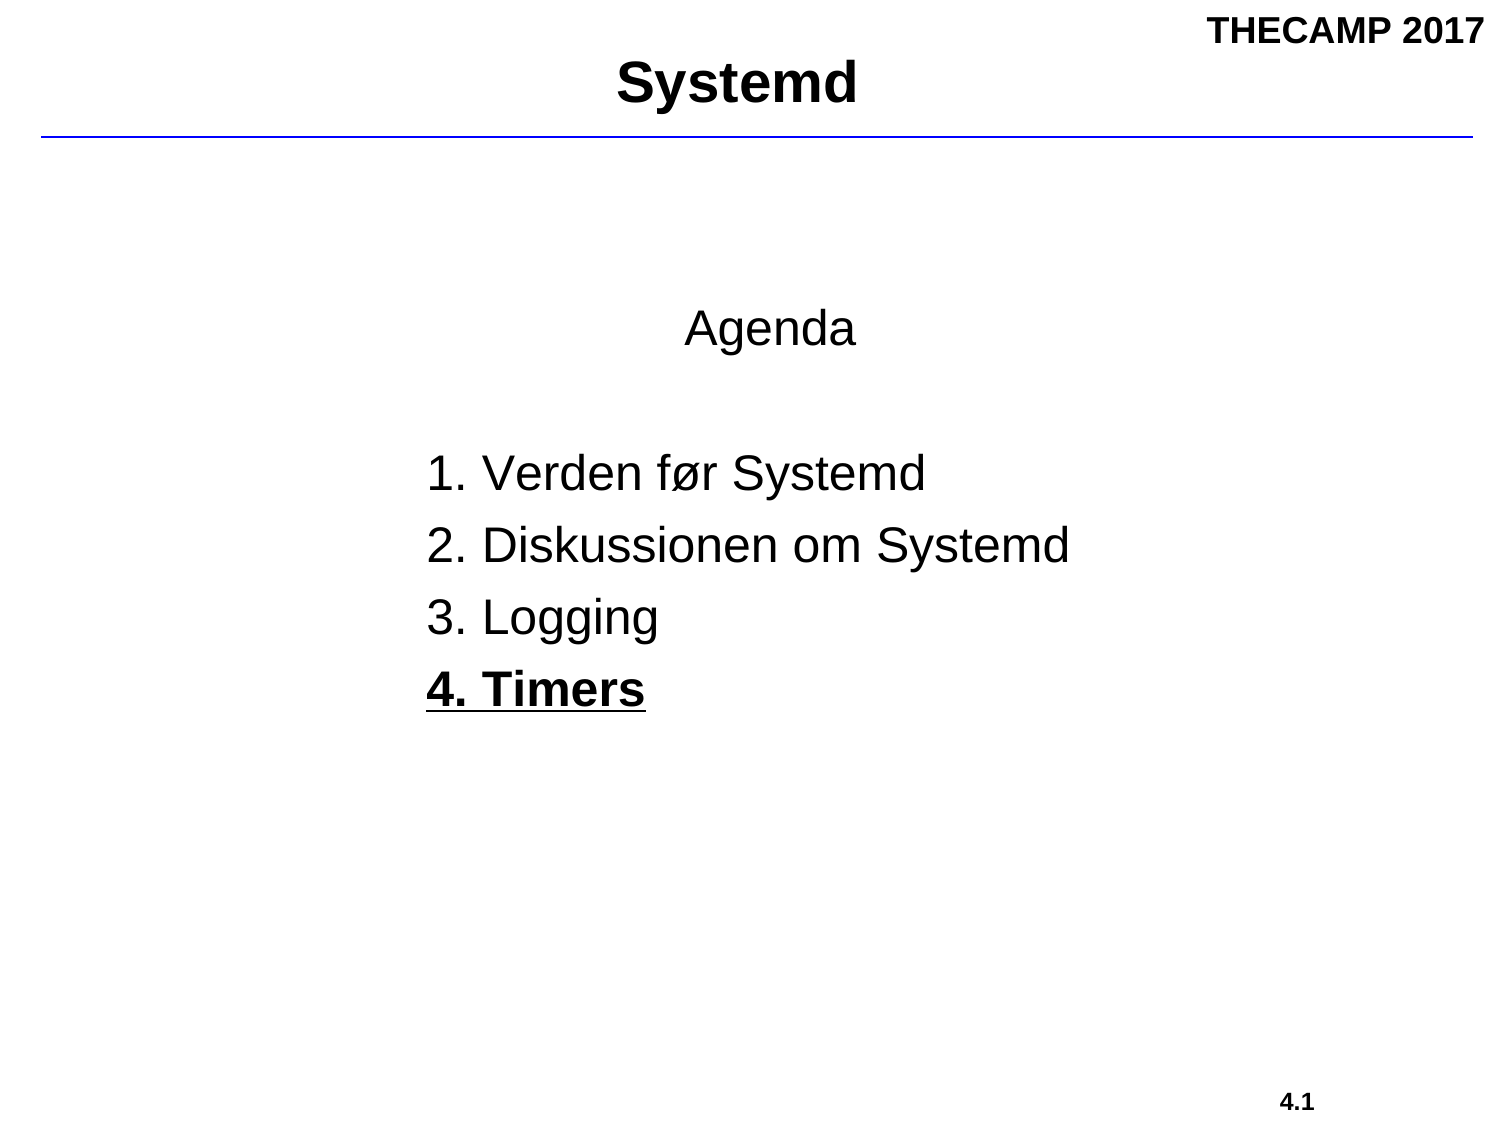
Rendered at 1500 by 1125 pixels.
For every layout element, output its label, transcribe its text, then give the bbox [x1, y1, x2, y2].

list Agenda 1. Verden før Systemd 2. Diskussionen om Systemd 3. Logging 4. Timers [412, 295, 1126, 872]
title Systemd [608, 42, 892, 135]
